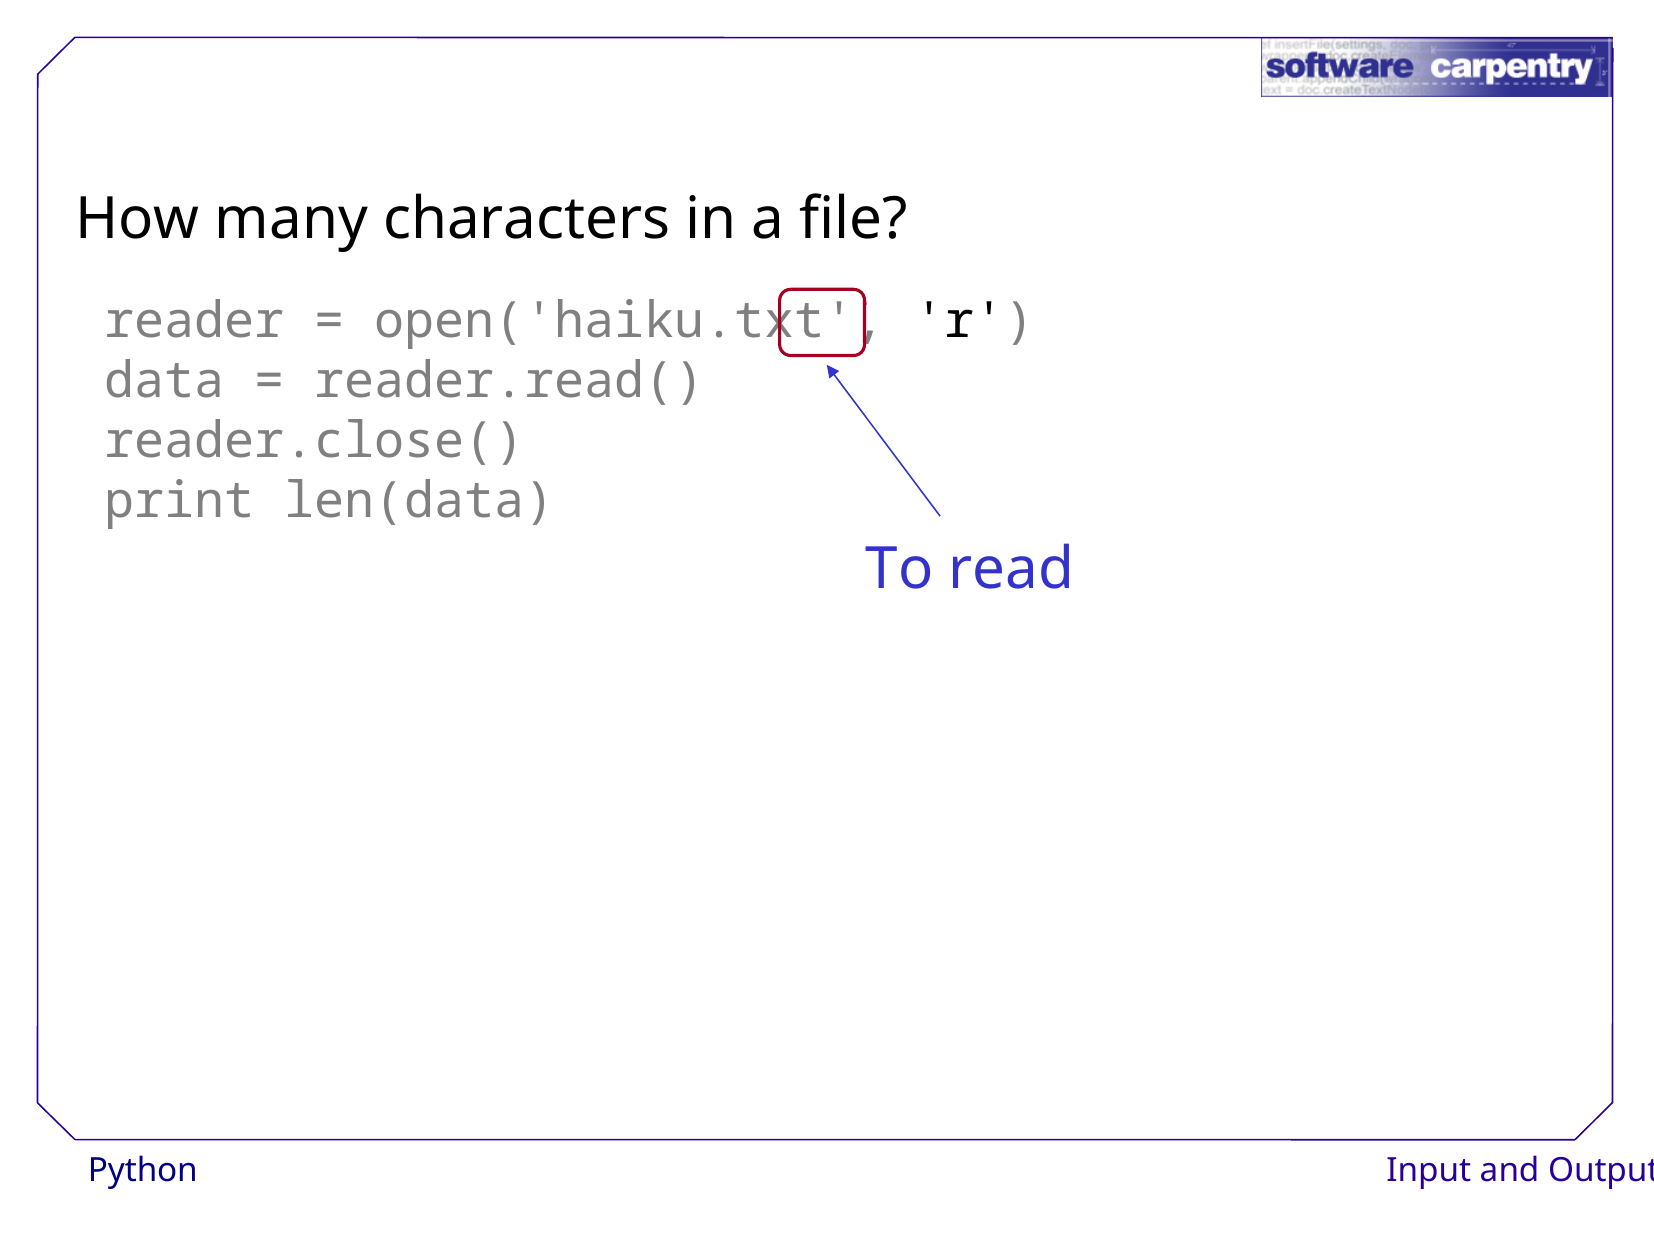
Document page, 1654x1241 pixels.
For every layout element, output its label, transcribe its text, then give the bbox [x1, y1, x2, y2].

text_box How many characters in a file? [60, 138, 1073, 259]
picture [1261, 39, 1613, 97]
text_box reader = open('haiku.txt', 'r') data = reader.read() reader.close() print len(data) [89, 279, 1512, 621]
text_box To read [851, 487, 1240, 609]
